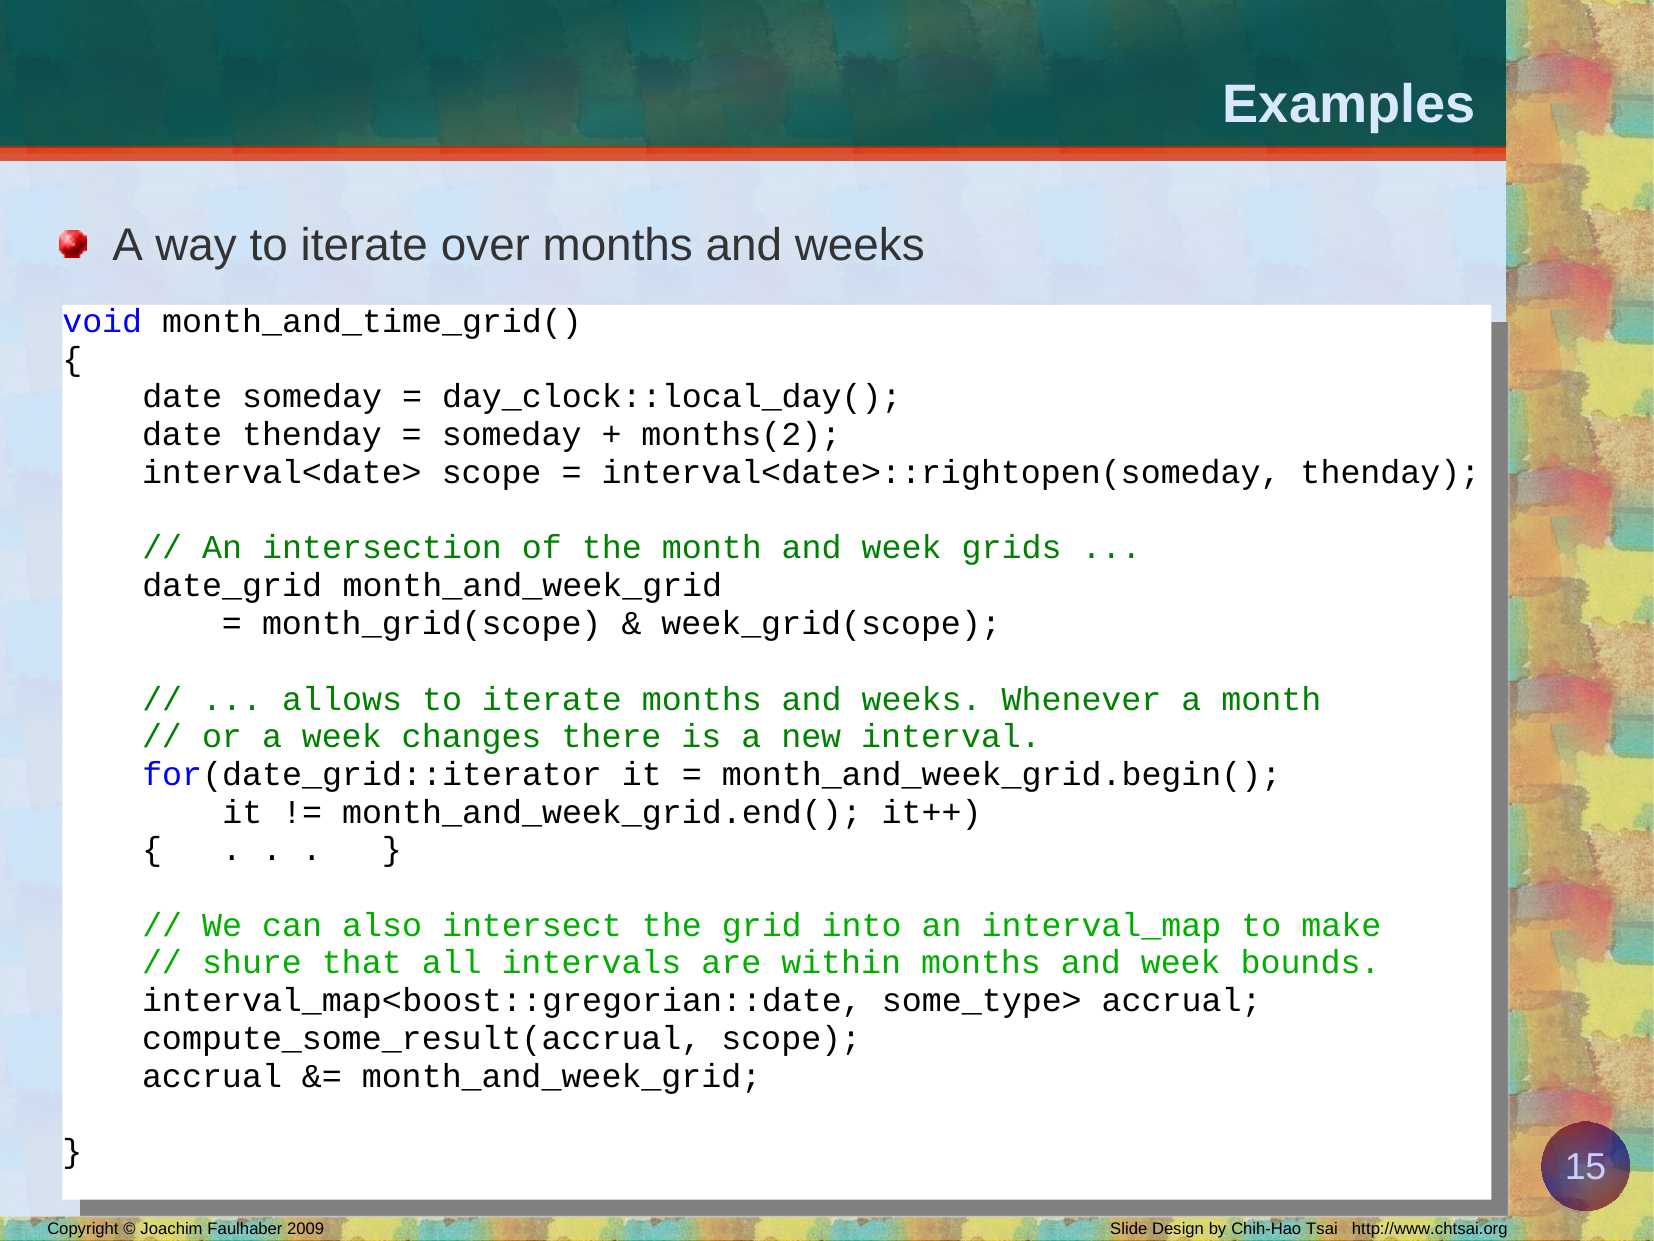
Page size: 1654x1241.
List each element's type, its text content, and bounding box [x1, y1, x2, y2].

title Examples [29, 59, 1477, 148]
text_box void month_and_time_grid() { date someday = day_clock::local_day(); date thenday = someday + months(2); interval<date> scope = interval<date>::rightopen(someday, thenday); // An intersection of the month and week grids ... date_grid month_and_week_grid = month_grid(scope) & week_grid(scope); // ... allows to iterate months and weeks. Whenever a month // or a week changes there is a new interval. for(date_grid::iterator it = month_and_week_grid.begin(); it != month_and_week_grid.end(); it++) { . . . } // We can also intersect the grid into an interval_map to make // shure that all intervals are within months and week bounds. interval_map<boost::gregorian::date, some_type> accrual; compute_some_result(accrual, scope); accrual &= month_and_week_grid; } [62, 304, 1492, 1200]
list A way to iterate over months and weeks [59, 218, 1418, 295]
